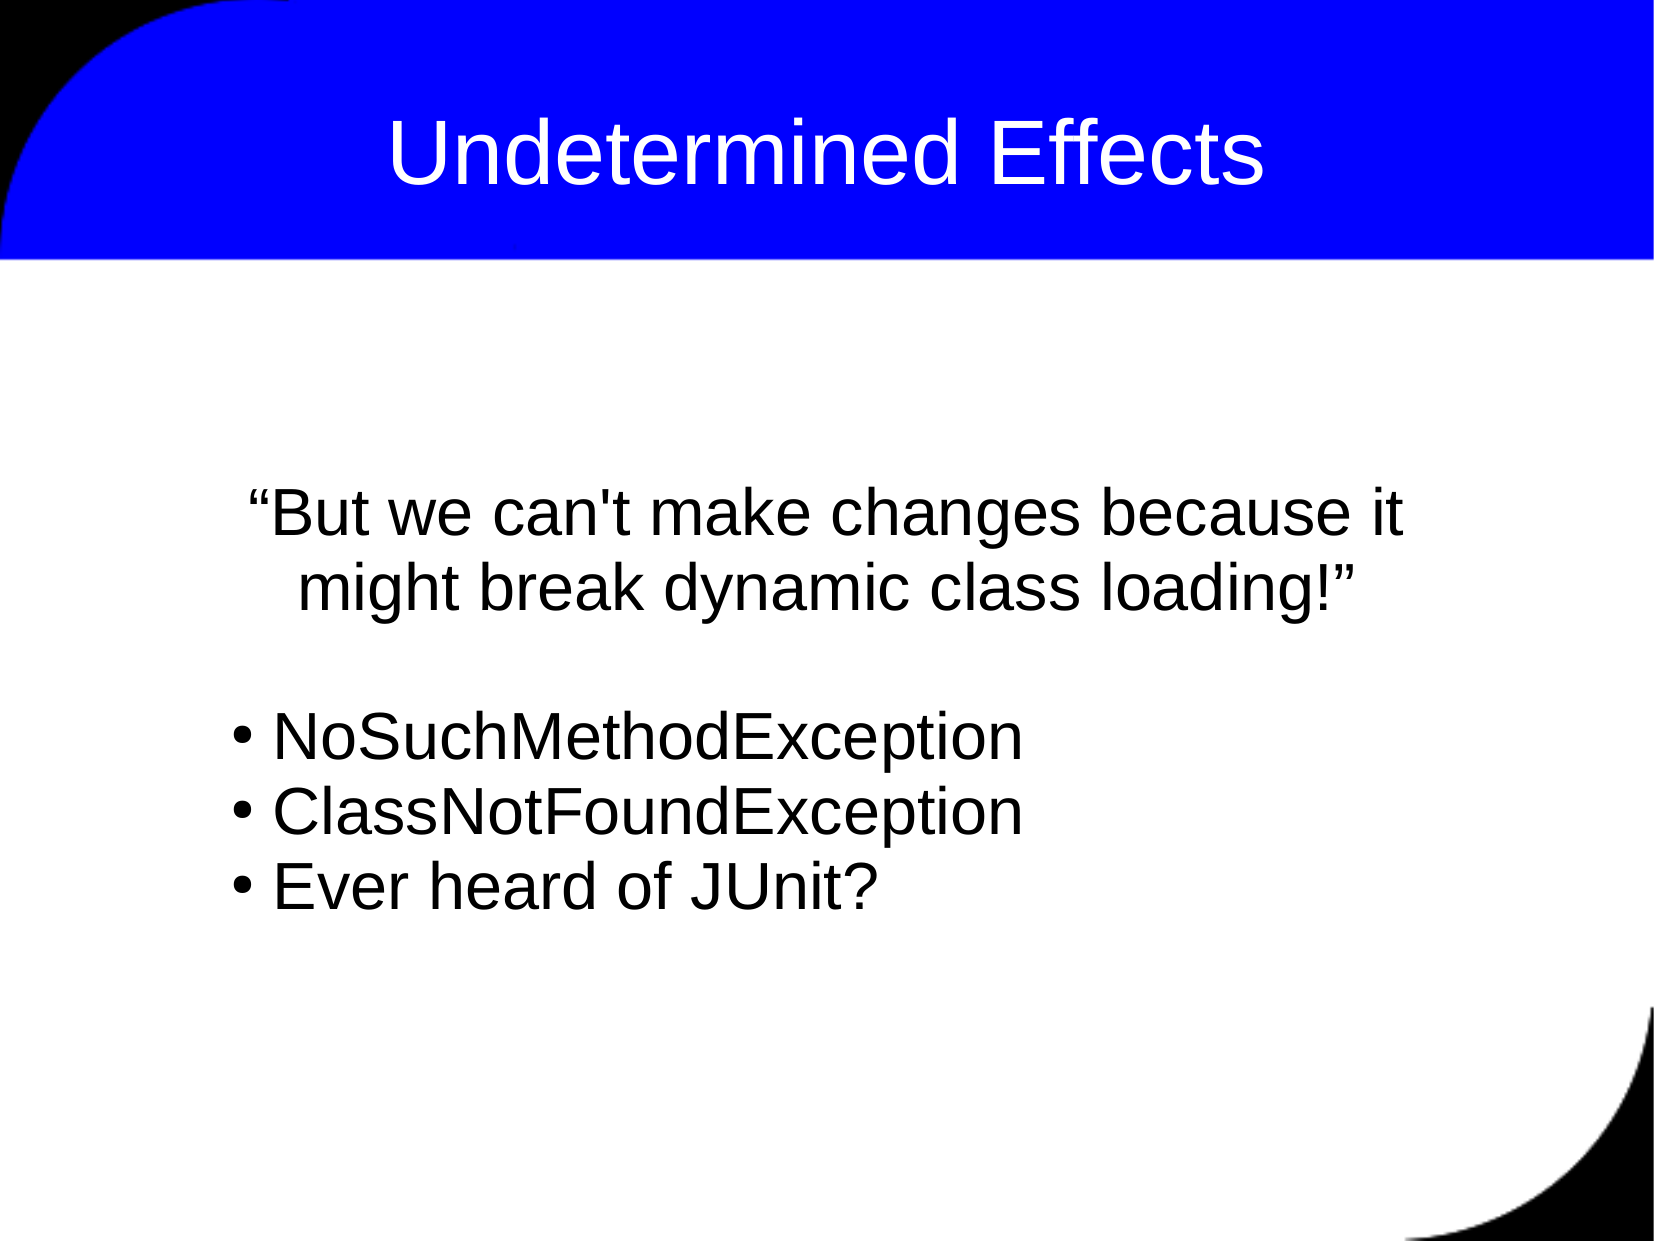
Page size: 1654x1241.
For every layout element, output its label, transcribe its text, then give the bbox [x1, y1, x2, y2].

subtitle “But we can't make changes because it might break dynamic class loading!” NoSuchMethodException ClassNotFoundException Ever heard of JUnit? [230, 297, 1423, 1102]
picture [0, 0, 1654, 1241]
title Undetermined Effects [82, 56, 1571, 250]
